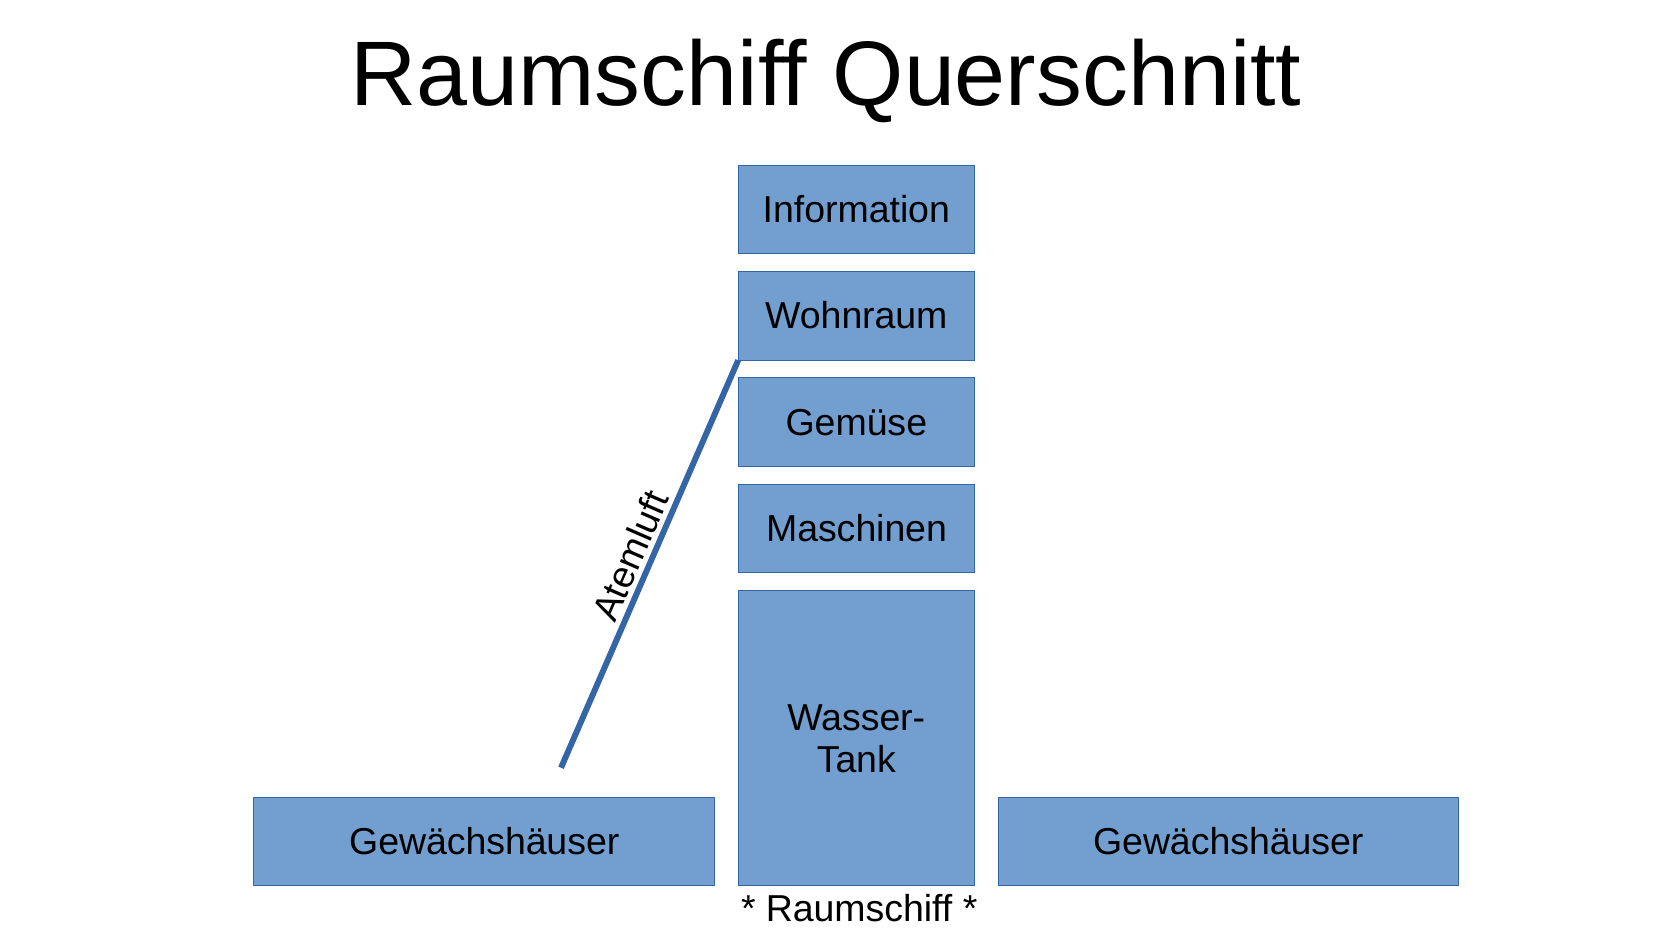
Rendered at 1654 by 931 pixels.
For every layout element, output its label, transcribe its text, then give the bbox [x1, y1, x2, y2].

text_box * Raumschiff * [726, 879, 1040, 931]
text_box Wohnraum [738, 271, 975, 361]
title Raumschiff Querschnitt [82, 0, 1571, 152]
text_box Gewächshäuser [998, 797, 1459, 886]
text_box Wasser- Tank [738, 590, 975, 879]
text_box Information [738, 165, 975, 254]
text_box Gewächshäuser [253, 797, 715, 886]
text_box Gemüse [738, 377, 975, 467]
text_box Maschinen [738, 484, 975, 573]
